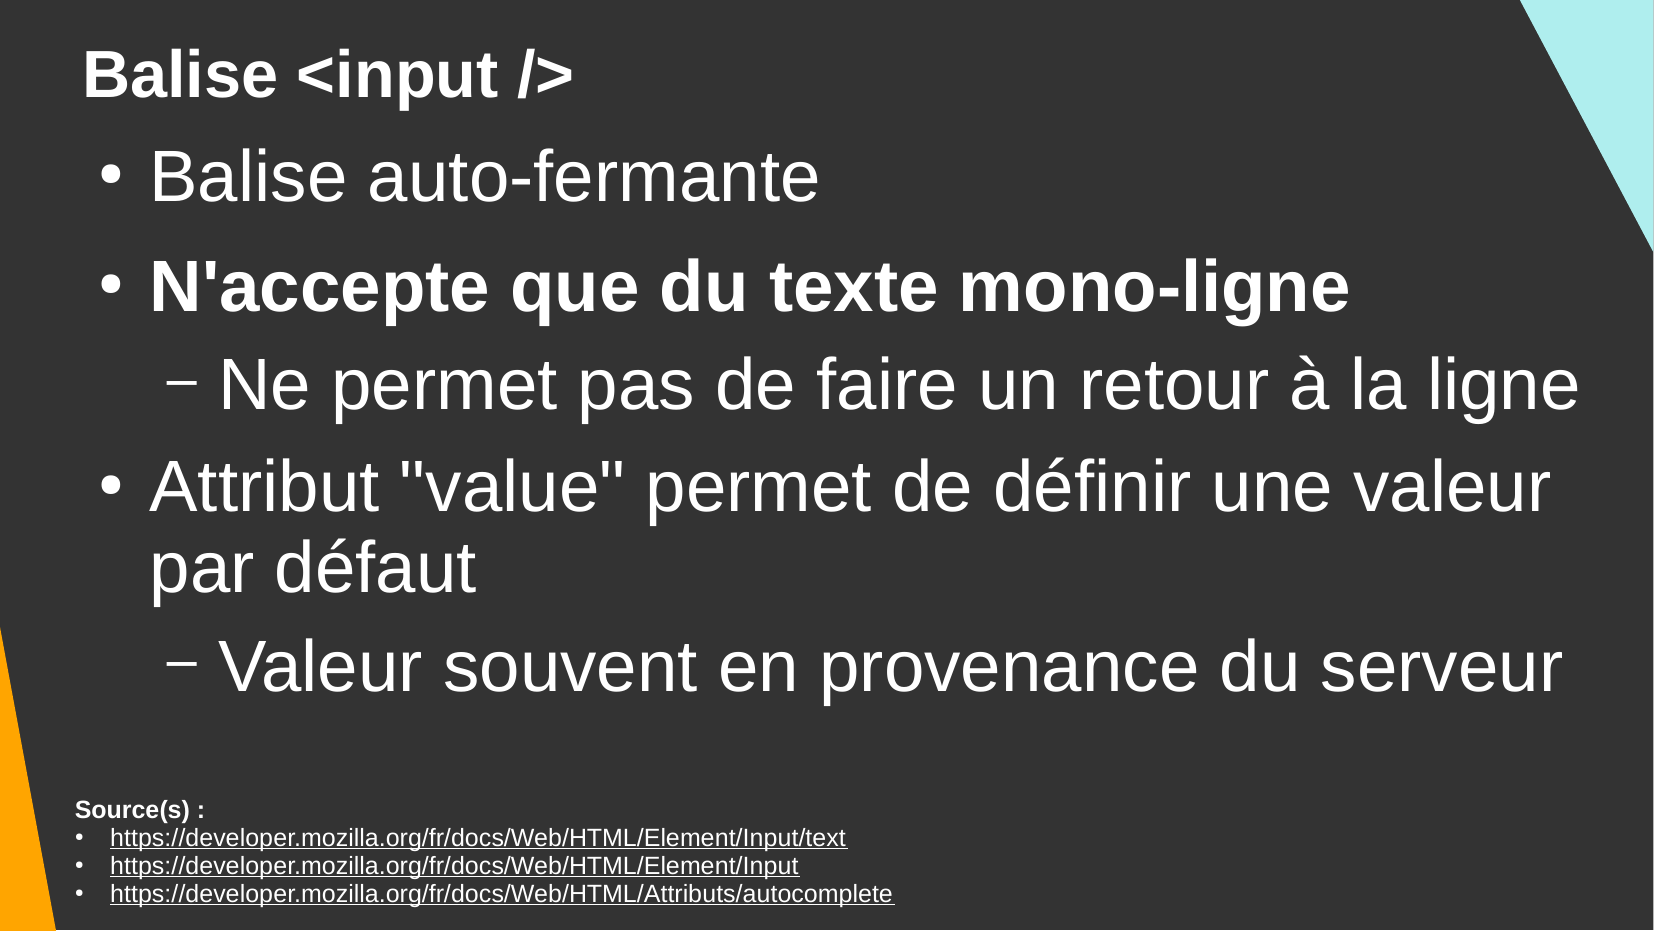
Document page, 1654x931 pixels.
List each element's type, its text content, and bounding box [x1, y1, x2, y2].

title Balise <input /> [82, 37, 1571, 114]
text_box Source(s) : https://developer.mozilla.org/fr/docs/Web/HTML/Element/Input/text https://developer.mozilla.org/fr/docs/Web/HTML/Element/Input https://developer.mozilla.org/fr/docs/Web/HTML/Attributs/autocomplete [60, 788, 1546, 931]
list Balise auto-fermante N'accepte que du texte mono-ligne Ne permet pas de faire un retour à la ligne Attribut "value" permet de définir une valeur par défaut Valeur souvent en provenance du serveur [80, 135, 1605, 753]
text_box [0, 627, 57, 931]
text_box [1519, 0, 1654, 254]
